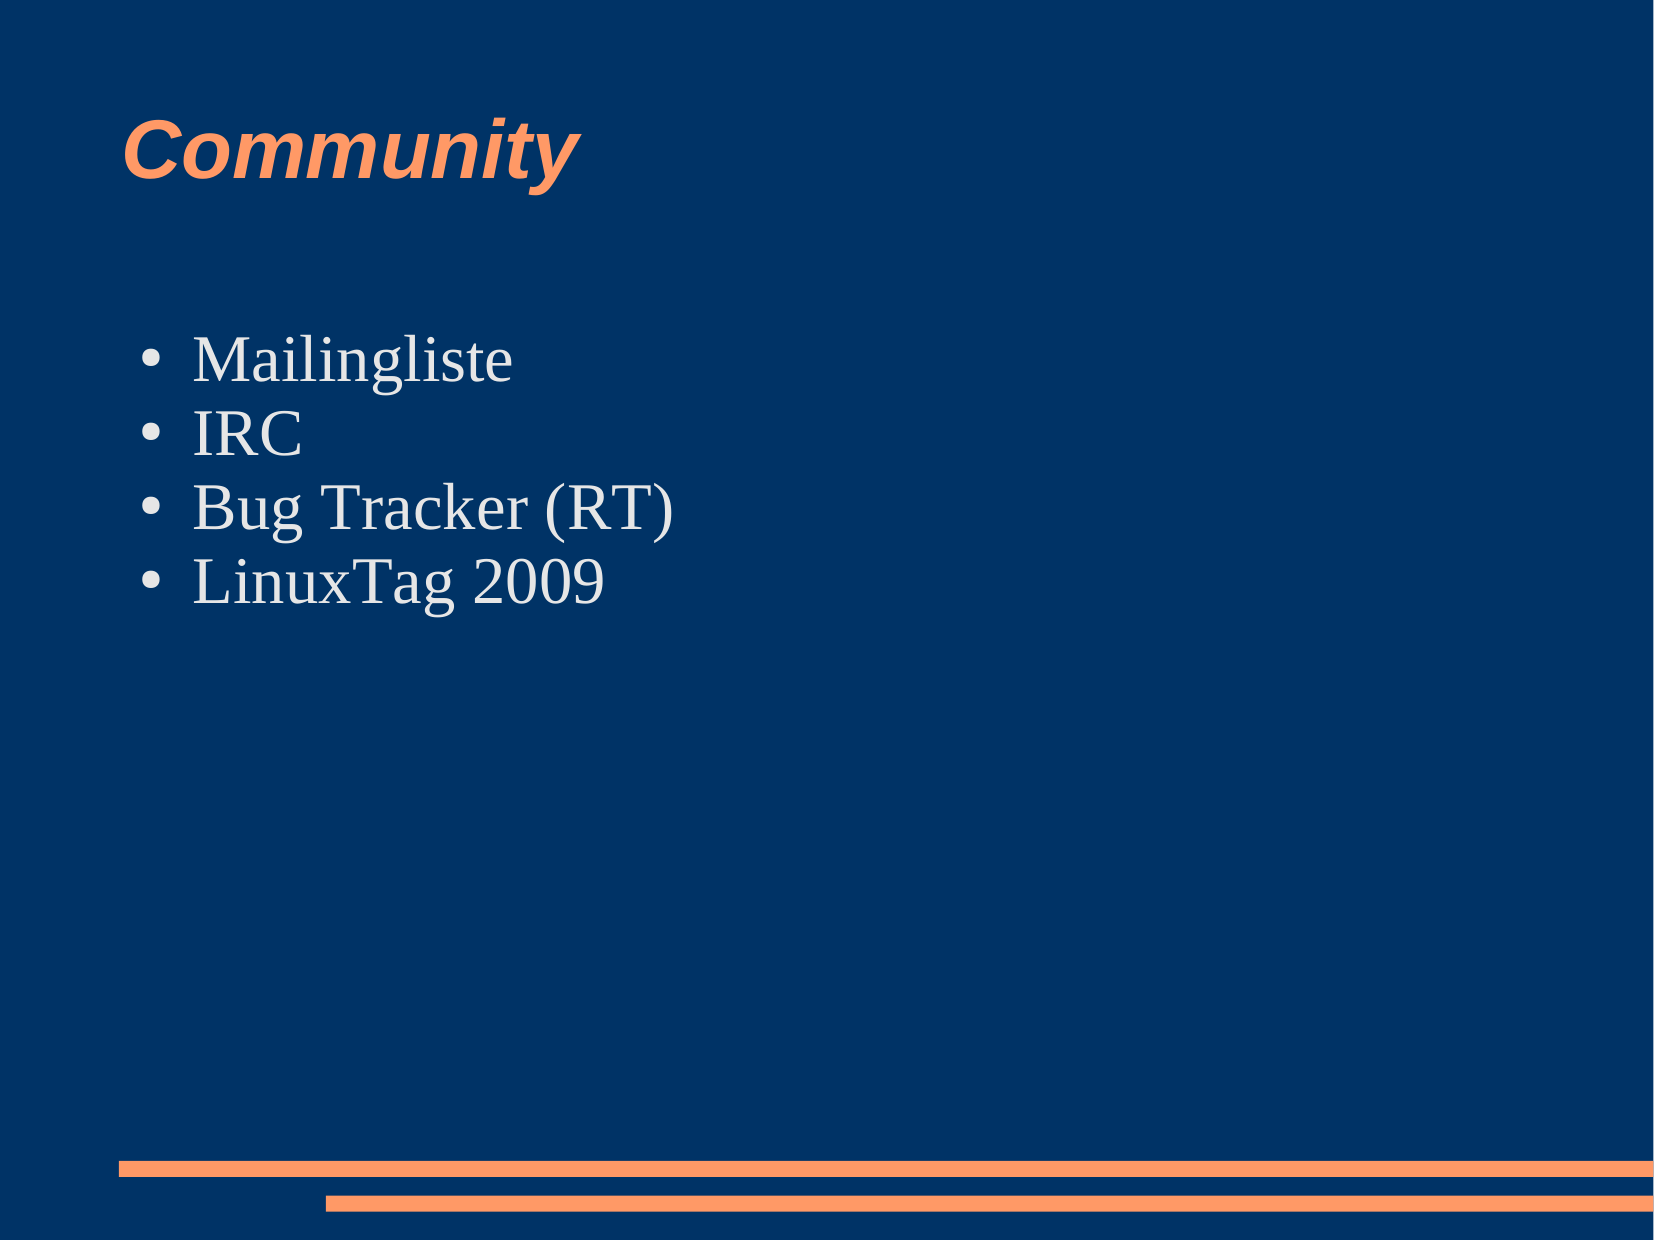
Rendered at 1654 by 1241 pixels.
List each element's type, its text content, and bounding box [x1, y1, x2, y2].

title Community [121, 53, 1534, 247]
list Mailingliste IRC Bug Tracker (RT) LinuxTag 2009 [121, 322, 1561, 1118]
